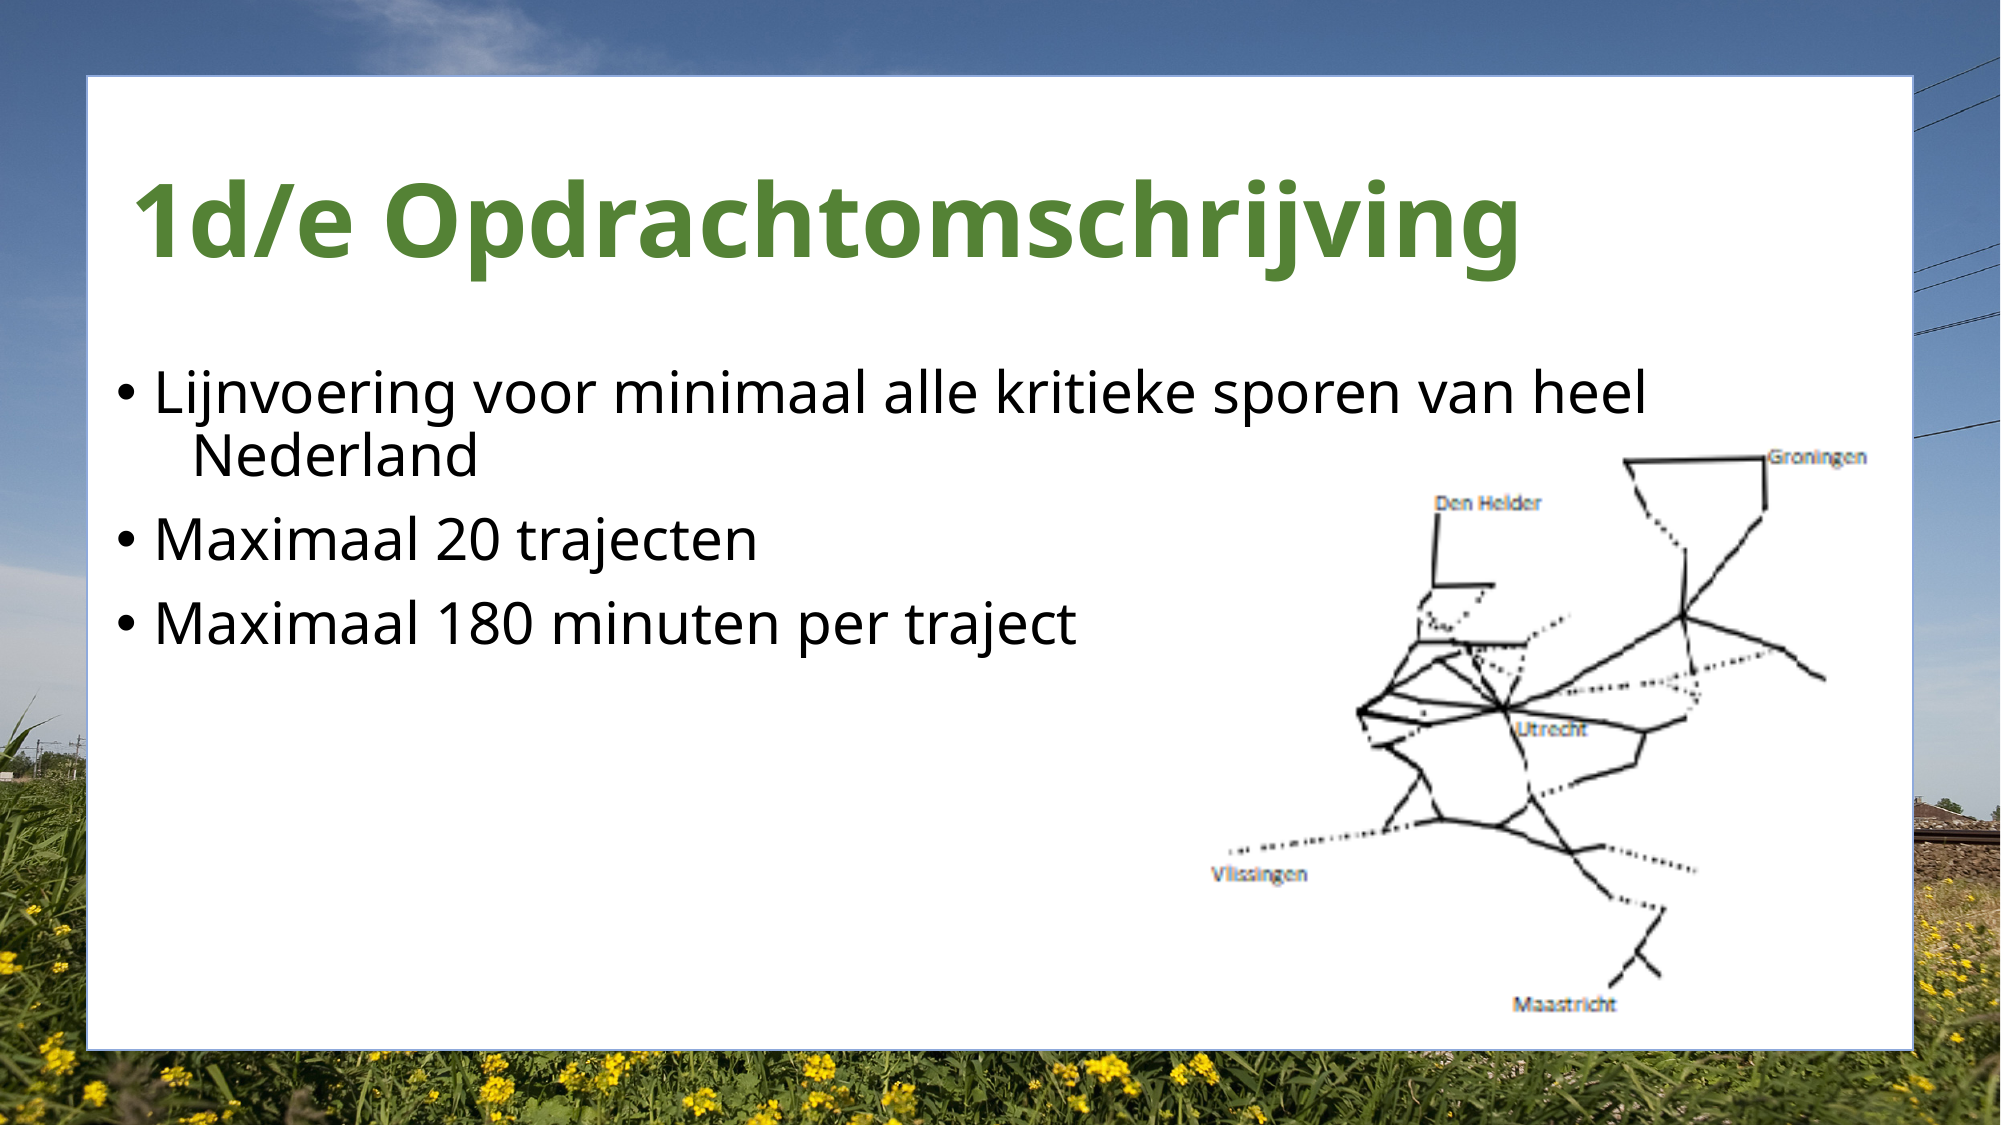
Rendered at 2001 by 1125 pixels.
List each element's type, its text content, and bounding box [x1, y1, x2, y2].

list Lijnvoering voor minimaal alle kritieke sporen van heel Nederland Maximaal 20 trajecten Maximaal 180 minuten per traject [101, 356, 1899, 1010]
text_box [87, 76, 1913, 1050]
title 1d/e Opdrachtomschrijving [115, 115, 1841, 334]
picture [1195, 433, 1882, 1030]
